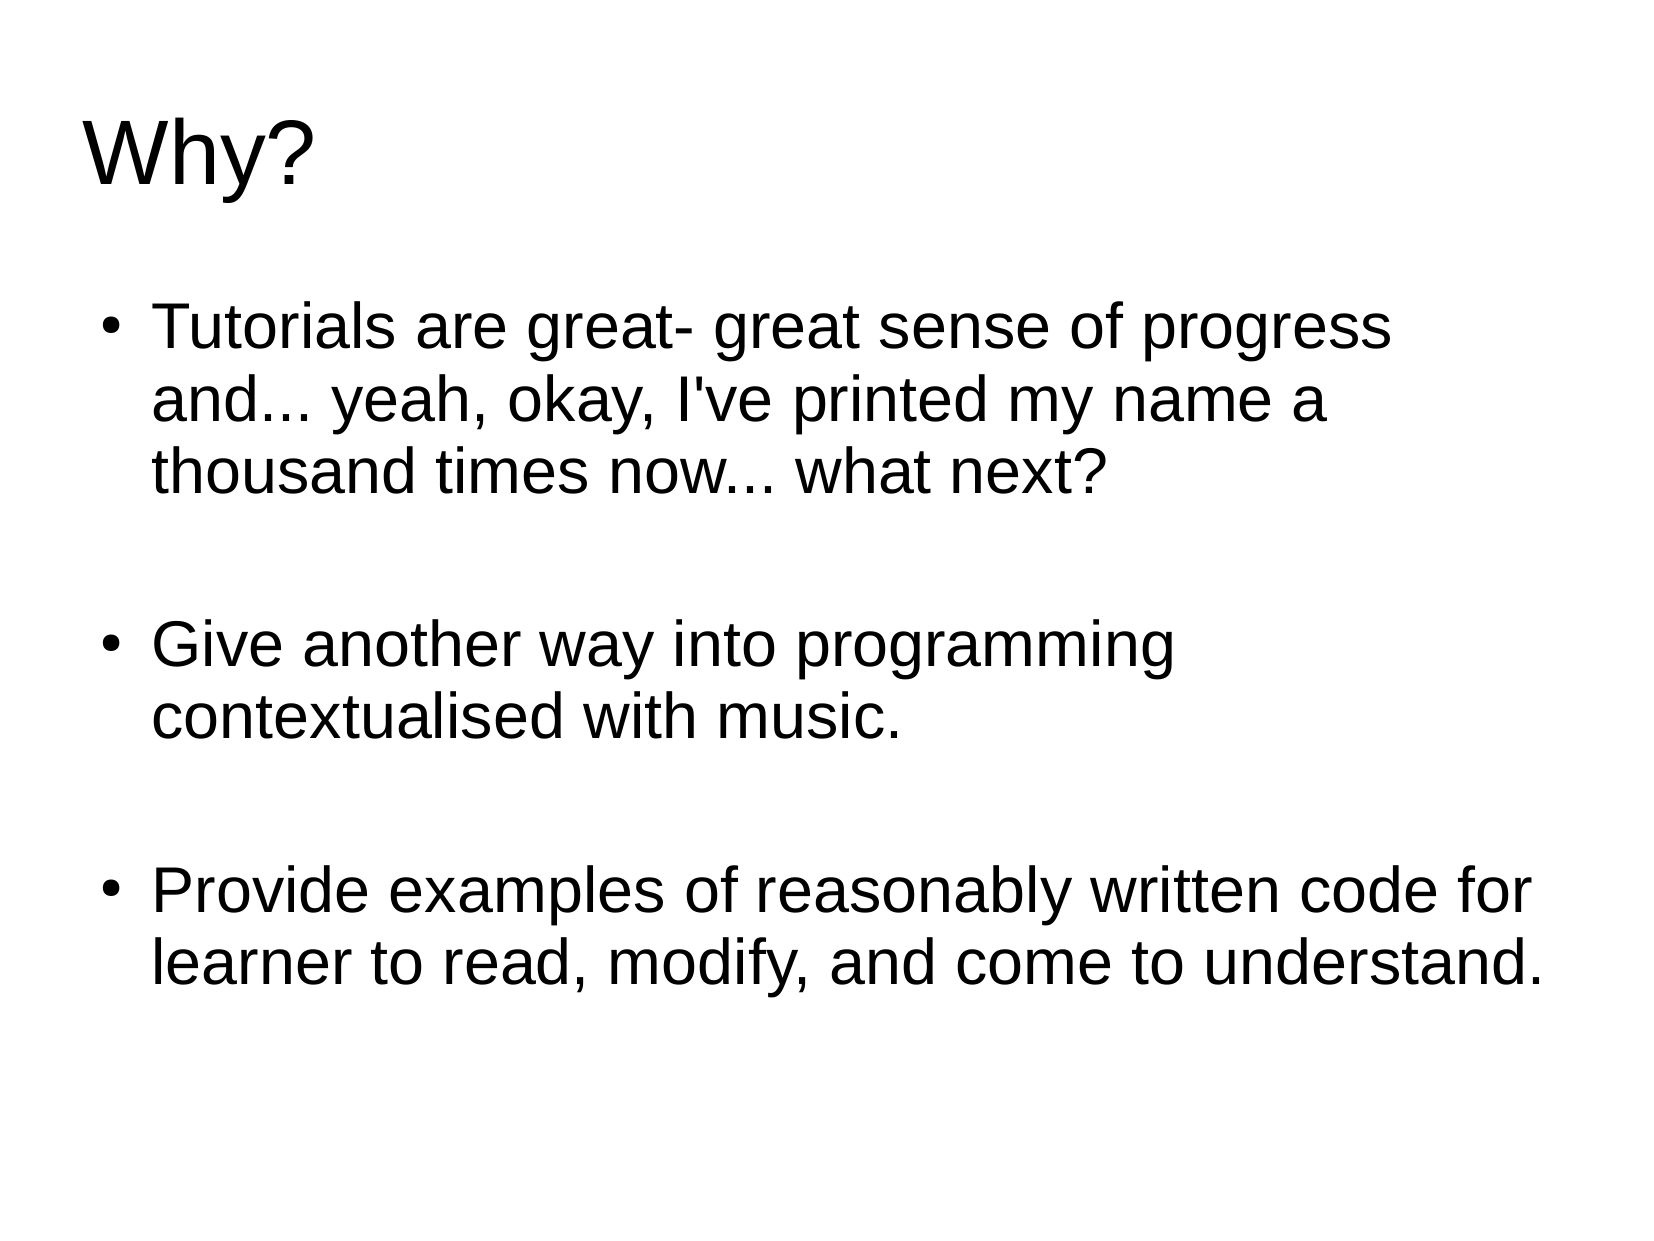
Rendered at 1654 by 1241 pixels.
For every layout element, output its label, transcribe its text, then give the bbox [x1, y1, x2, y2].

title Why? [82, 49, 1571, 257]
list Tutorials are great- great sense of progress and... yeah, okay, I've printed my name a thousand times now... what next? Give another way into programming contextualised with music. Provide examples of reasonably written code for learner to read, modify, and come to understand. [82, 290, 1571, 1010]
